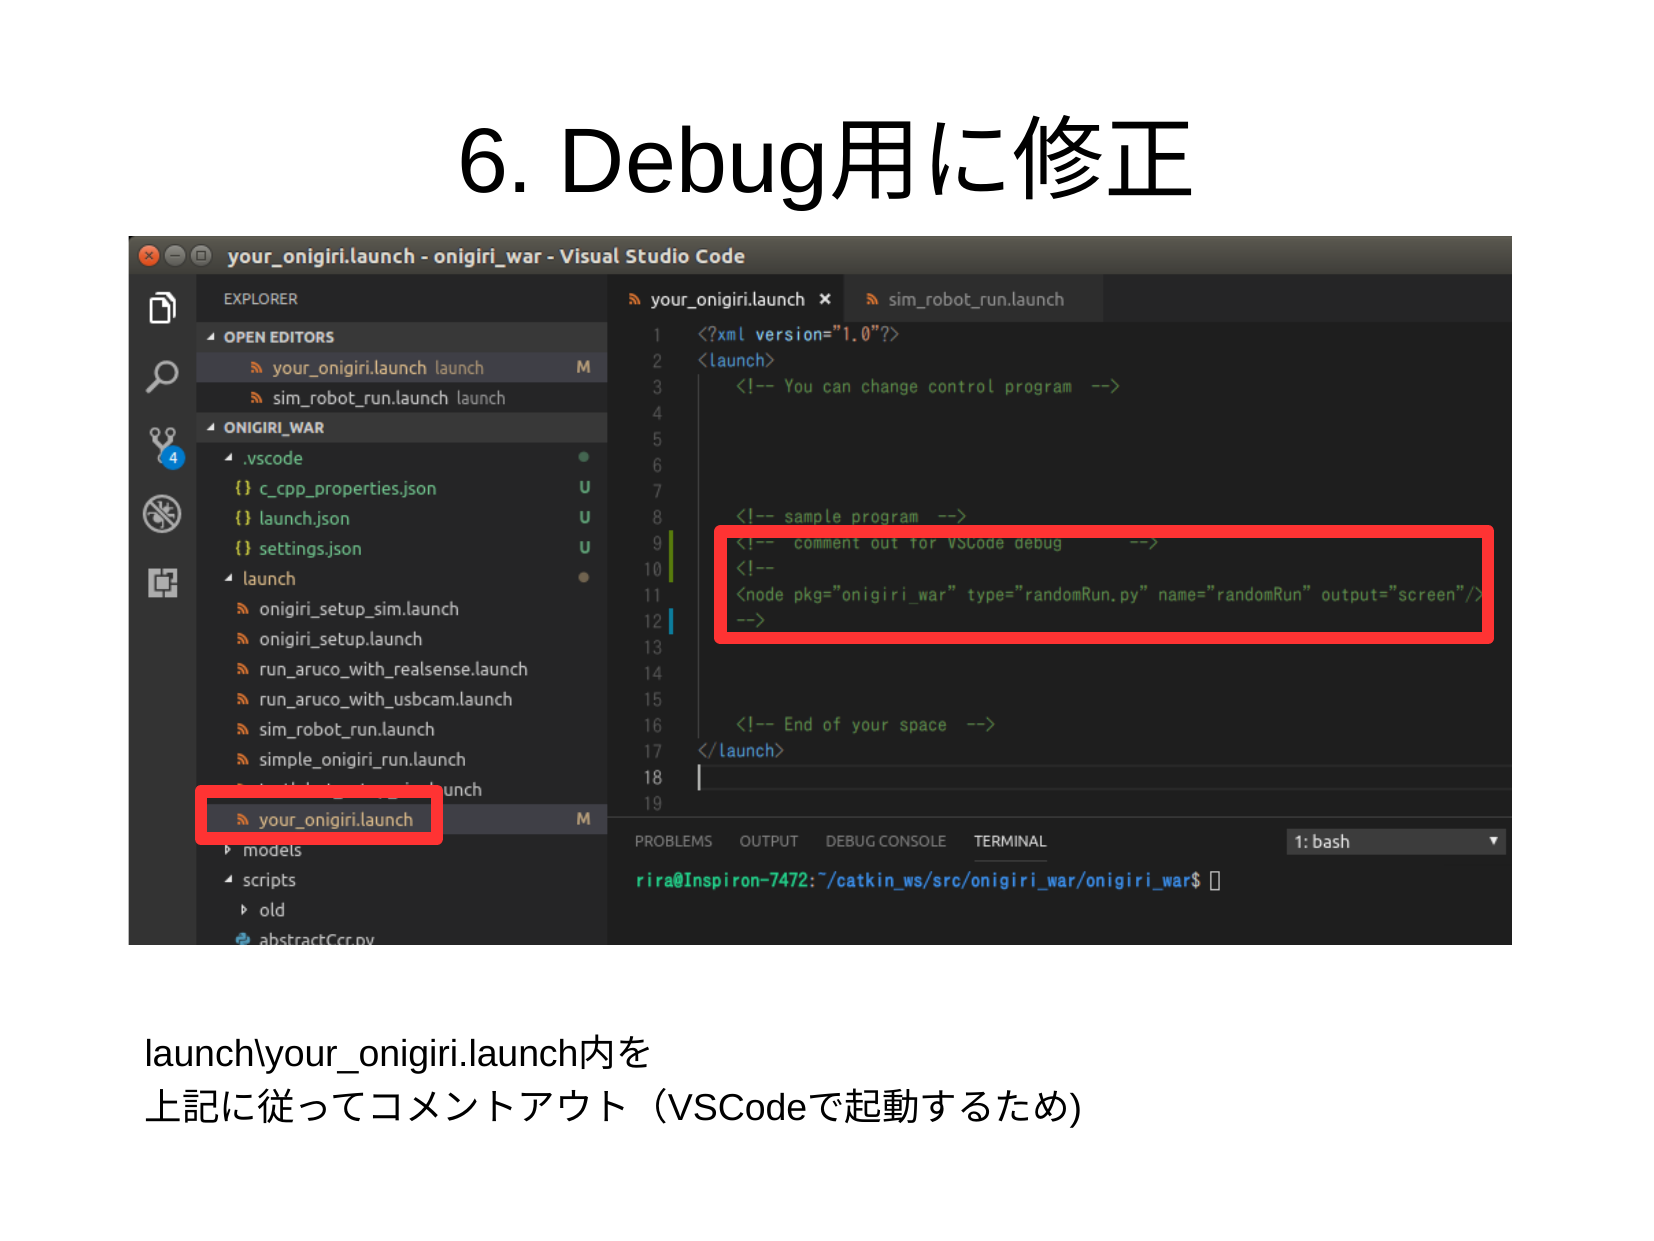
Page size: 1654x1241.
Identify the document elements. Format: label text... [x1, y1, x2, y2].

picture [128, 236, 1512, 945]
title 6. Debug用に修正 [82, 49, 1571, 257]
text_box launch\your_onigiri.launch内を 上記に従ってコメントアウト（VSCodeで起動するため) [129, 1015, 1099, 1157]
